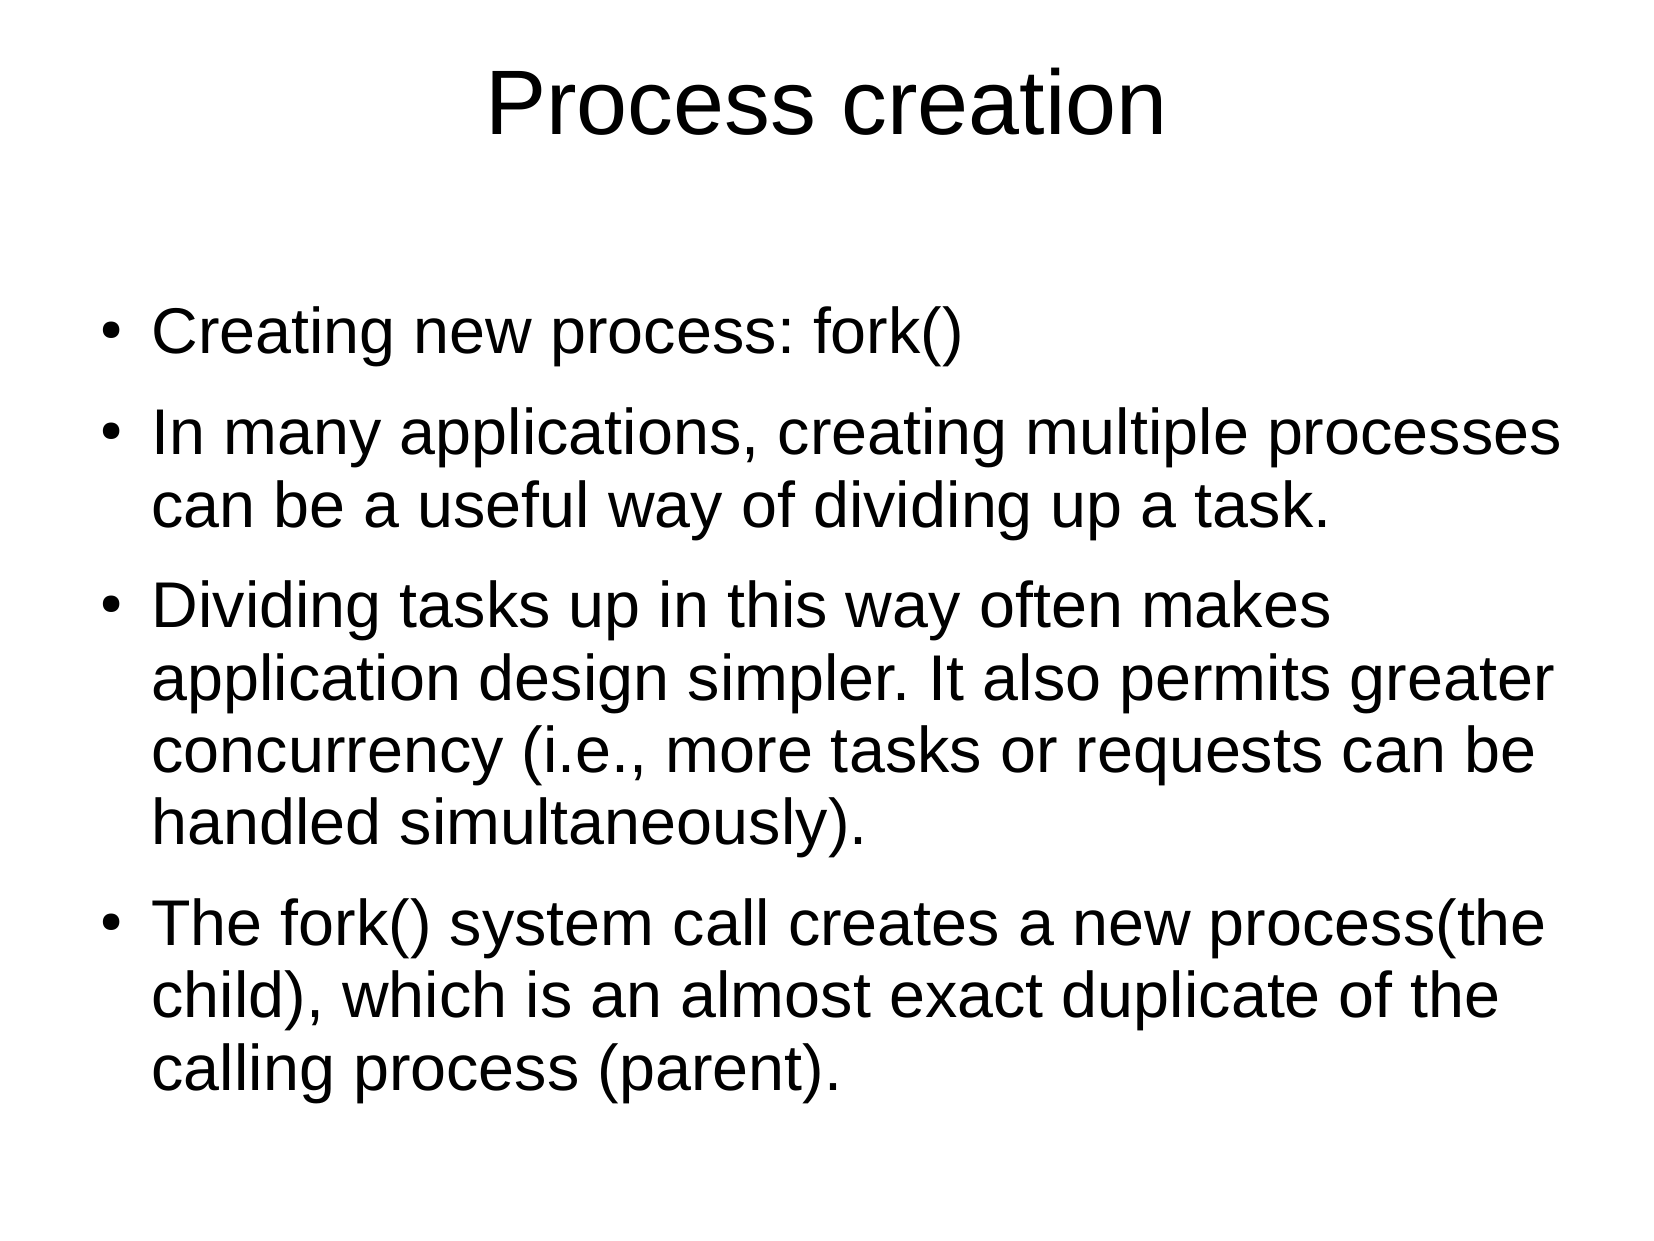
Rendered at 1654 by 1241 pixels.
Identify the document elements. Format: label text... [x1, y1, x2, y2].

title Process creation [82, 17, 1571, 189]
list Creating new process: fork() In many applications, creating multiple processes can be a useful way of dividing up a task. Dividing tasks up in this way often makes application design simpler. It also permits greater concurrency (i.e., more tasks or requests can be handled simultaneously). The fork() system call creates a new process(the child), which is an almost exact duplicate of the calling process (parent). [82, 295, 1571, 1182]
